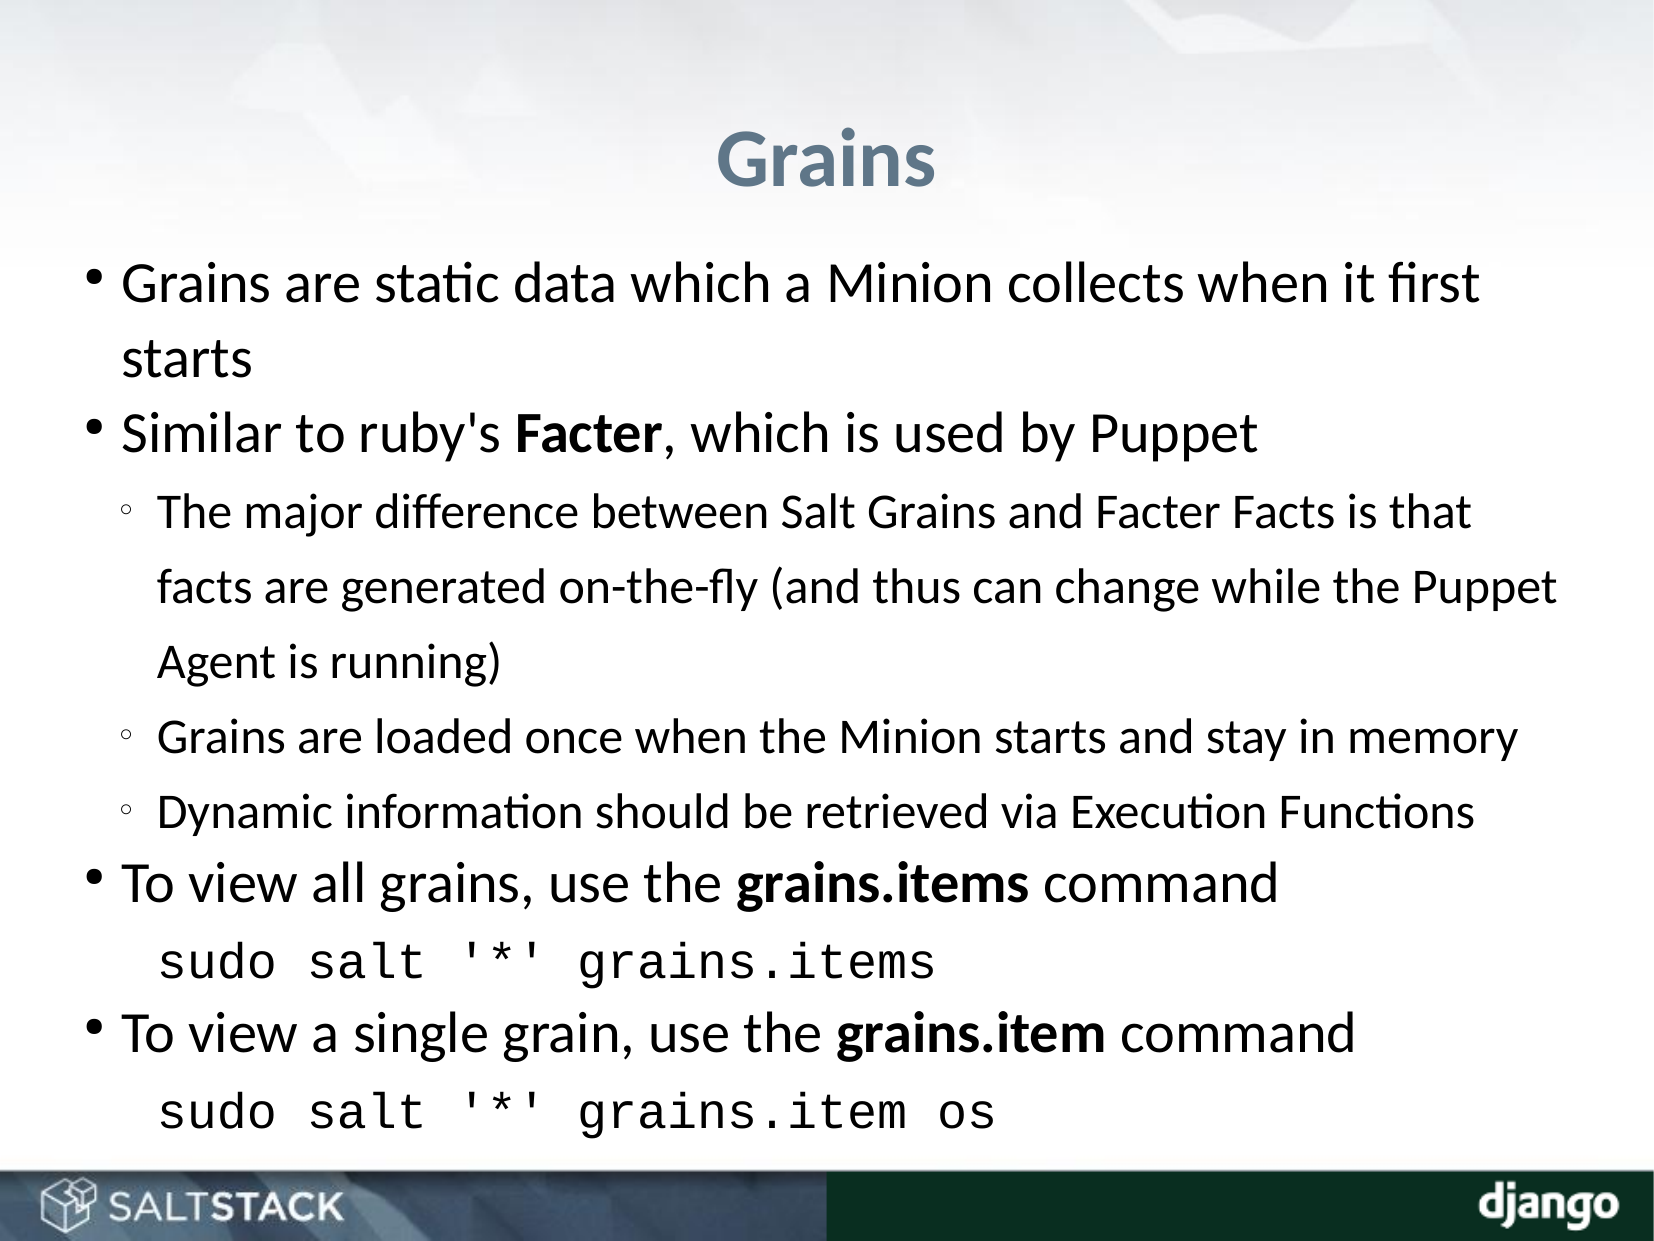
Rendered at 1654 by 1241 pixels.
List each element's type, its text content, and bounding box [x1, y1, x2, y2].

text_box Grains [82, 49, 1571, 231]
picture [0, 0, 1654, 1241]
text_box Grains are static data which a Minion collects when it first starts Similar to ruby's Facter, which is used by Puppet The major difference between Salt Grains and Facter Facts is that facts are generated on-the-fly (and thus can change while the Puppet Agent is running) Grains are loaded once when the Minion starts and stay in memory Dynamic information should be retrieved via Execution Functions To view all grains, use the grains.items command sudo salt '*' grains.items To view a single grain, use the grains.item command sudo salt '*' grains.item os [69, 231, 1585, 1156]
